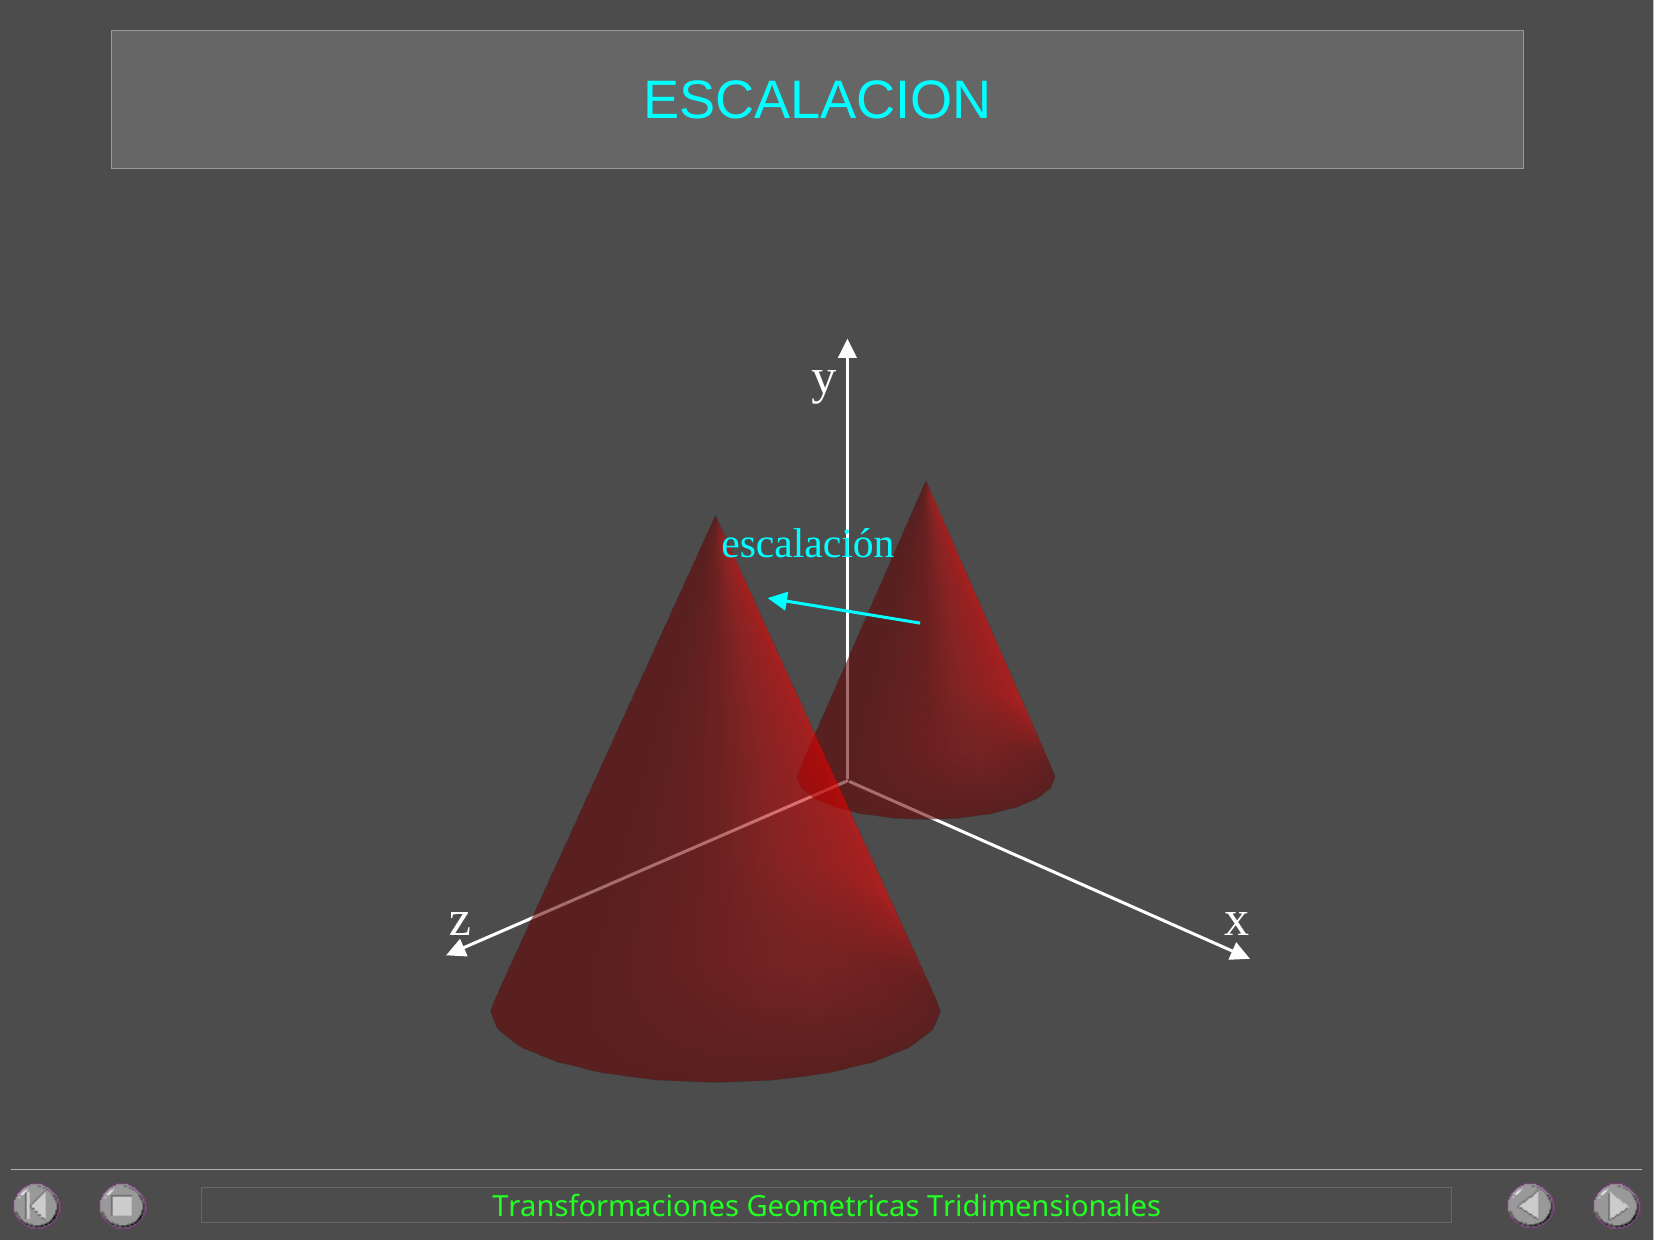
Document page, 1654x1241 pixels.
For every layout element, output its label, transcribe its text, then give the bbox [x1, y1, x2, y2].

text_box z [448, 891, 476, 951]
picture [11, 1181, 62, 1232]
text_box z [465, 945, 476, 952]
text_box escalación [721, 520, 901, 571]
title ESCALACION [111, 30, 1524, 169]
text_box y [811, 349, 839, 410]
picture [1505, 1181, 1556, 1231]
text_box x [1224, 891, 1252, 952]
picture [97, 1181, 148, 1232]
picture [1591, 1181, 1642, 1232]
